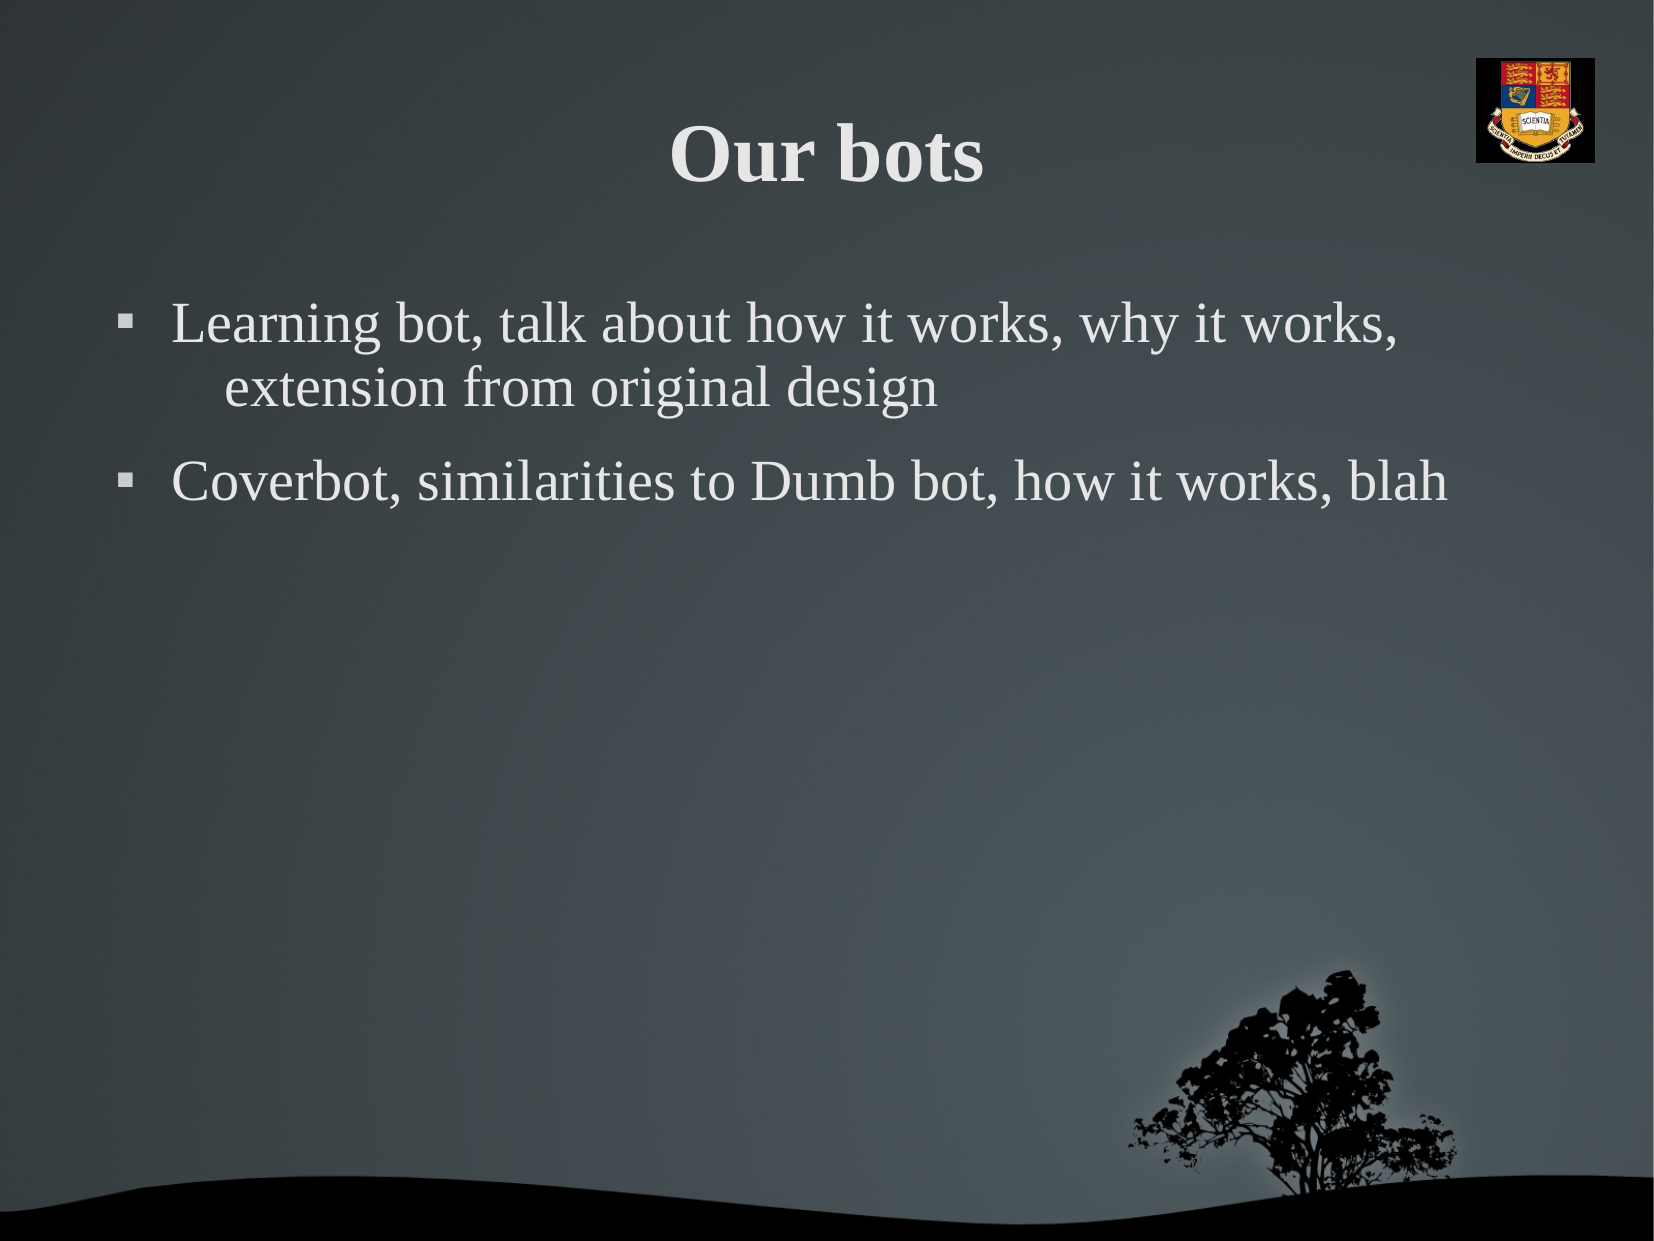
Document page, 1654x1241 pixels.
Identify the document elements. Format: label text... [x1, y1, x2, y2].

title Our bots [82, 49, 1571, 257]
list Learning bot, talk about how it works, why it works, extension from original design Coverbot, similarities to Dumb bot, how it works, blah [82, 290, 1571, 1109]
picture [0, 0, 1654, 1241]
